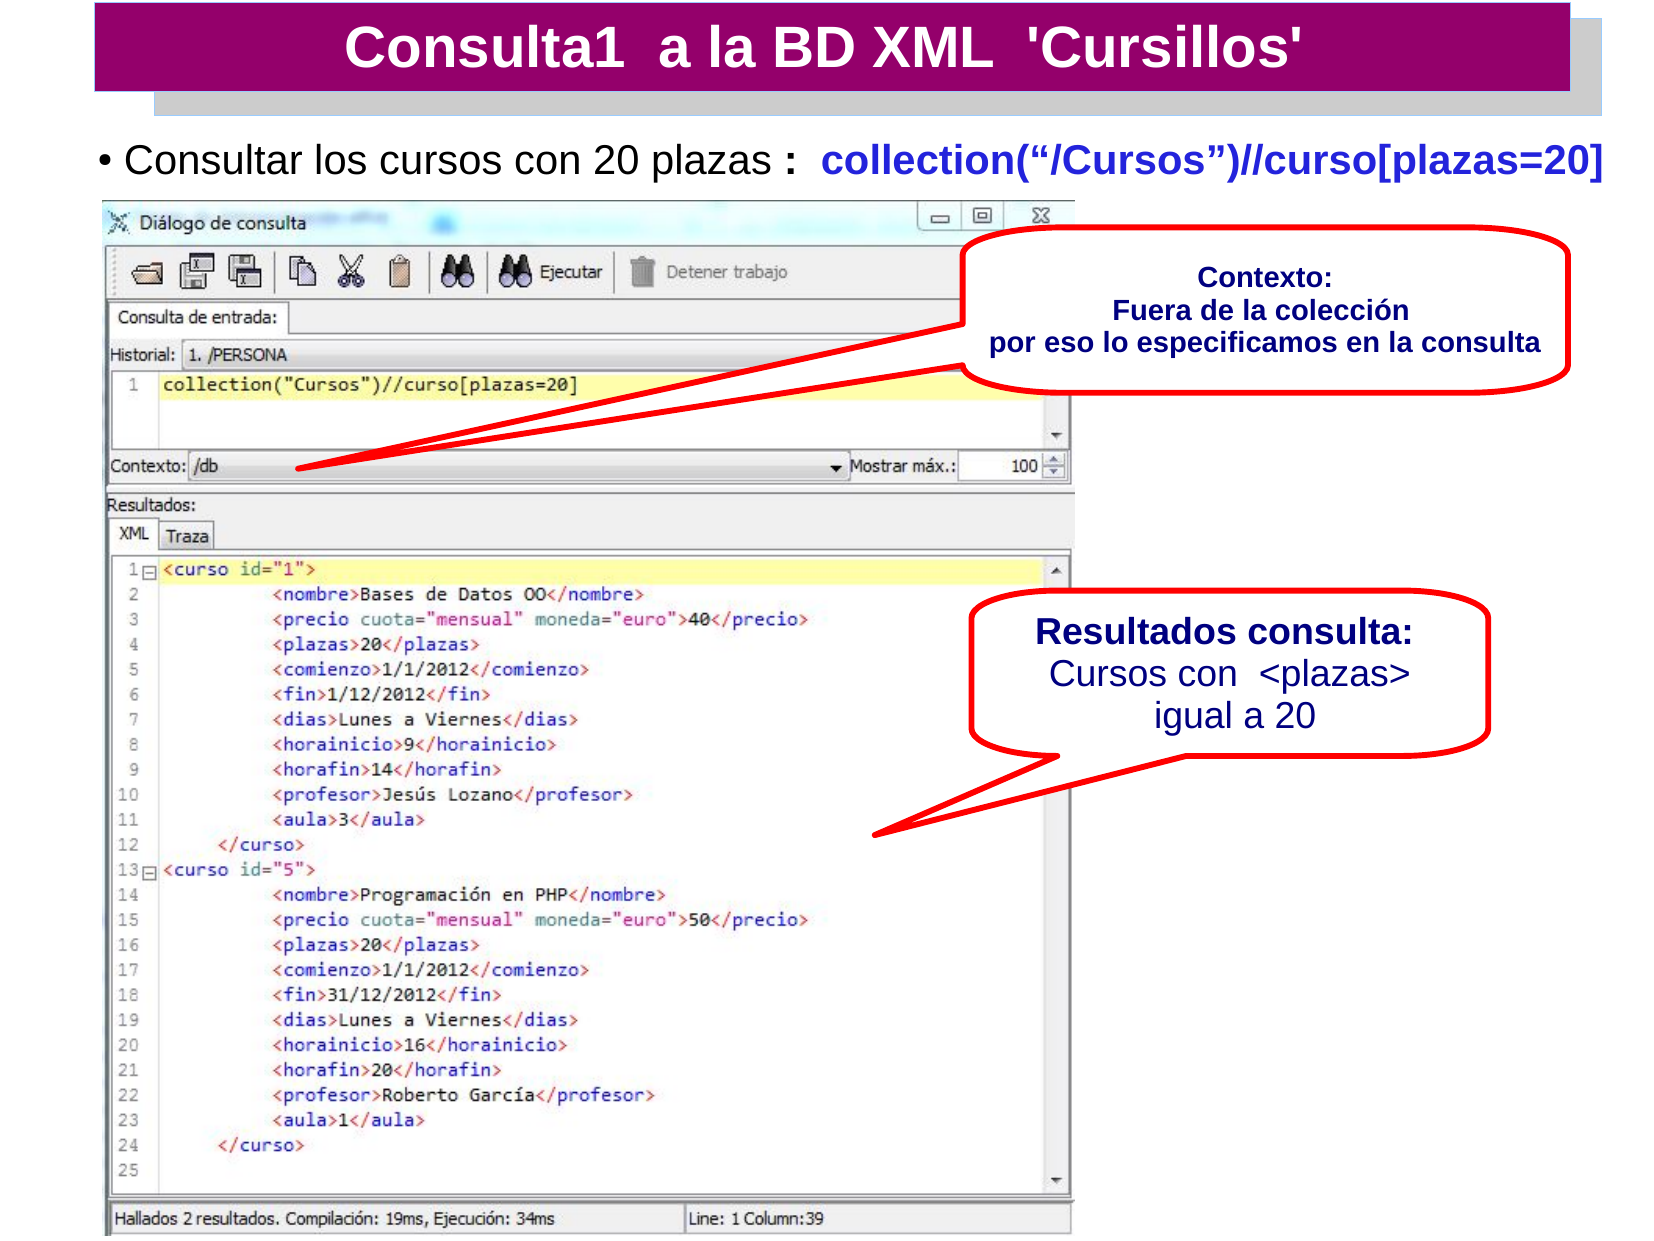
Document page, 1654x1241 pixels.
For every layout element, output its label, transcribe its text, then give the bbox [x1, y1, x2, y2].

text_box Contexto: Fuera de la colección por eso lo especificamos en la consulta [298, 227, 1568, 469]
text_box Consultar los cursos con 20 plazas : collection(“/Cursos”)//curso[plazas=20] [82, 129, 1620, 219]
text_box Consulta1 a la BD XML 'Cursillos' [94, 2, 1571, 92]
text_box Resultados consulta: Cursos con <plazas> igual a 20 [874, 590, 1489, 836]
text_box [154, 18, 1602, 116]
picture [102, 200, 1075, 1236]
